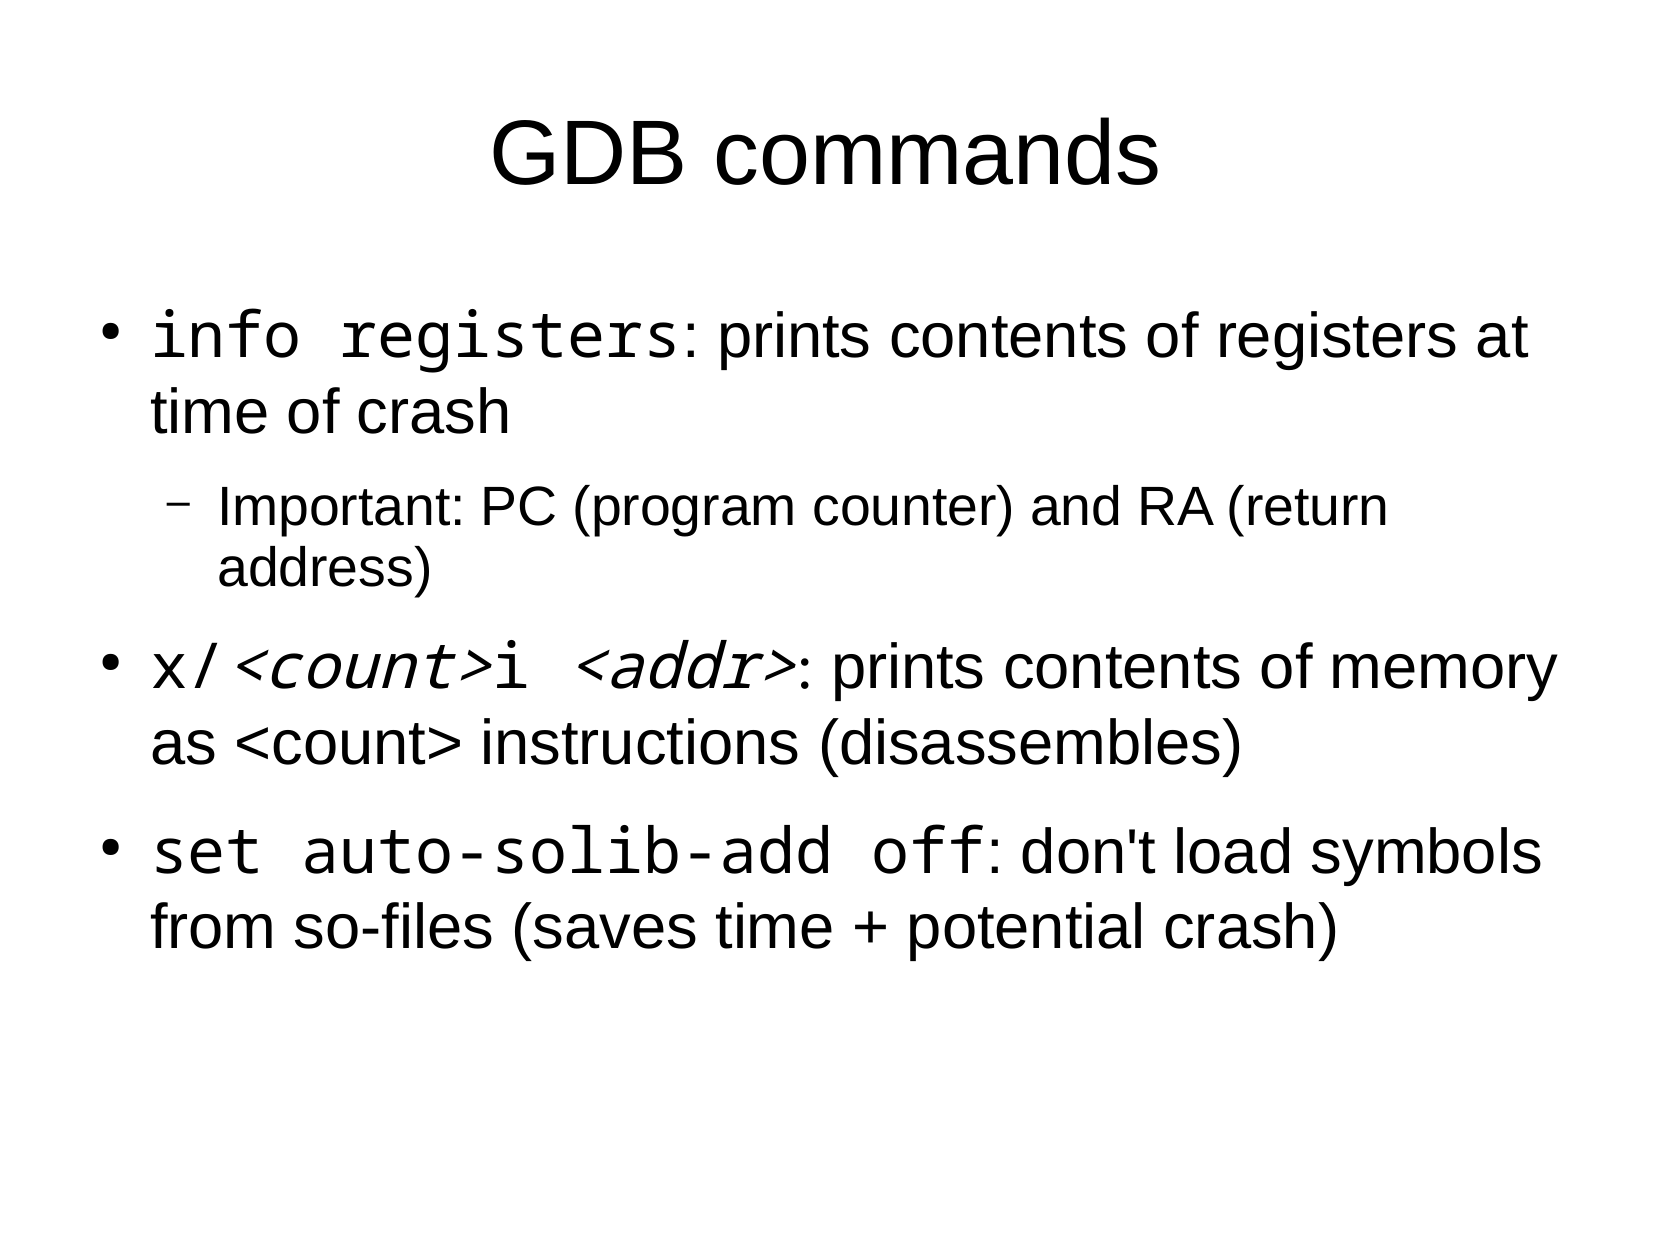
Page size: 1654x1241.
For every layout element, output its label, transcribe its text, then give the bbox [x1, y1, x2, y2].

title GDB commands [82, 49, 1571, 257]
list info registers: prints contents of registers at time of crash Important: PC (program counter) and RA (return address) x/<count>i <addr>: prints contents of memory as <count> instructions (disassembles) set auto-solib-add off: don't load symbols from so-files (saves time + potential crash) [82, 290, 1571, 1010]
